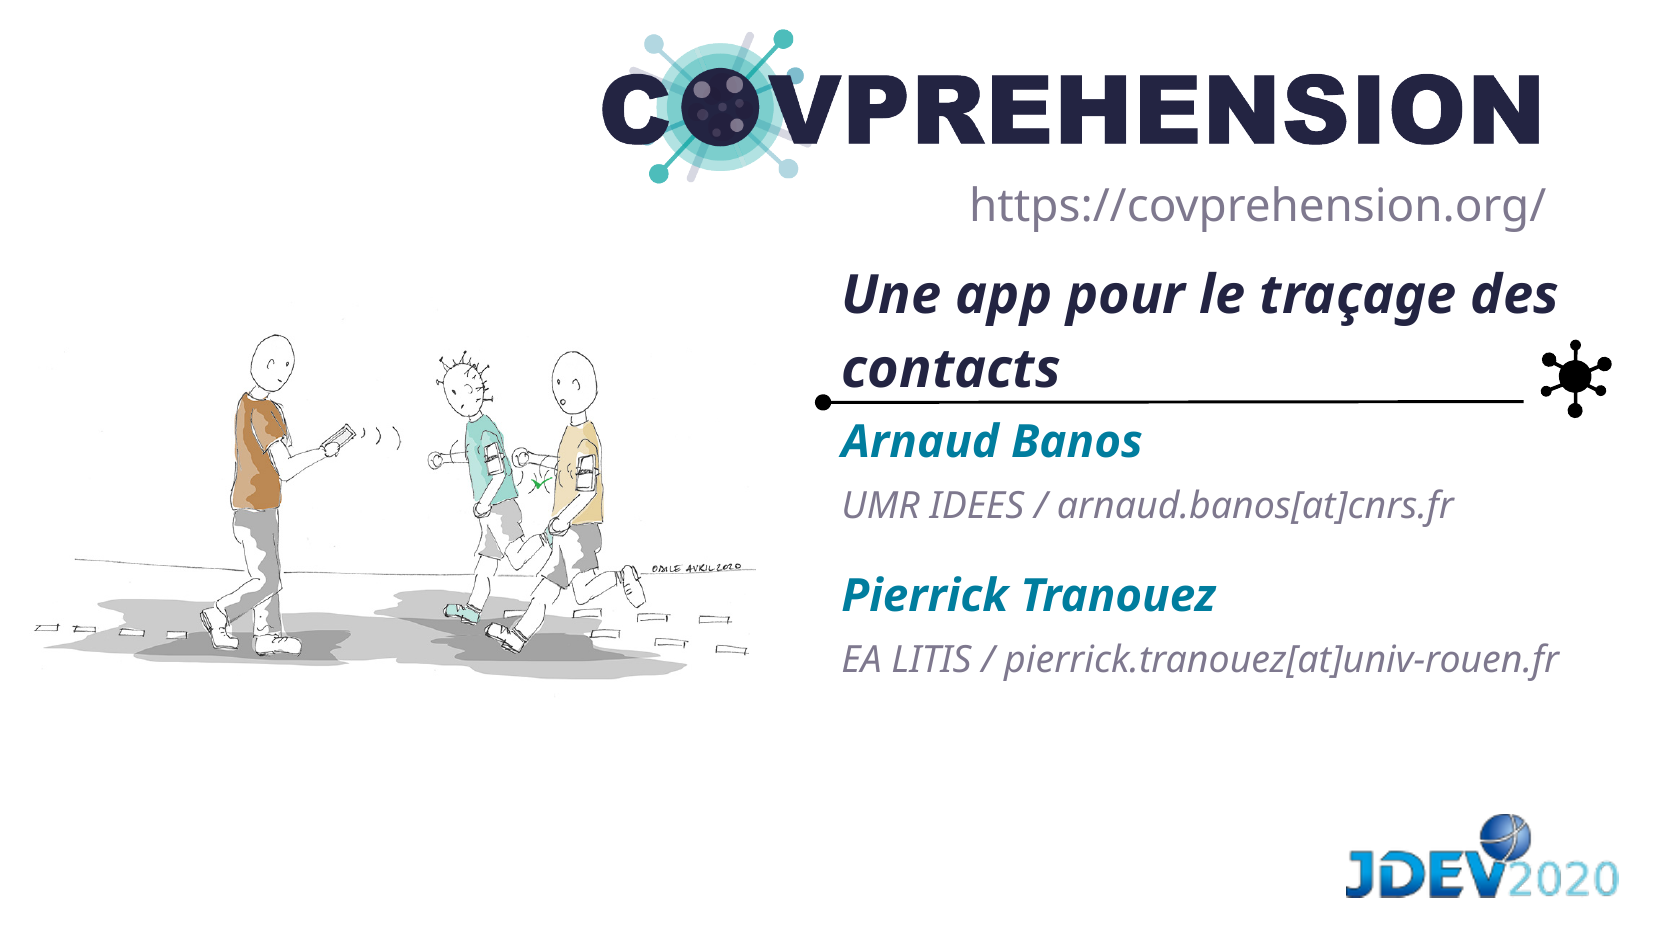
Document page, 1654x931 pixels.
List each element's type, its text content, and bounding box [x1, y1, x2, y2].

text_box Une app pour le traçage des contacts [826, 248, 1654, 393]
picture [1346, 814, 1619, 898]
text_box UMR IDEES / arnaud.banos[at]cnrs.fr [826, 471, 1560, 577]
text_box https://covprehension.org/ [874, 165, 1642, 248]
picture [23, 295, 756, 731]
text_box Arnaud Banos [826, 404, 1346, 471]
text_box EA LITIS / pierrick.tranouez[at]univ-rouen.fr [826, 624, 1619, 731]
text_box Pierrick Tranouez [826, 555, 1388, 624]
picture [602, 23, 1539, 189]
picture [1523, 325, 1640, 438]
